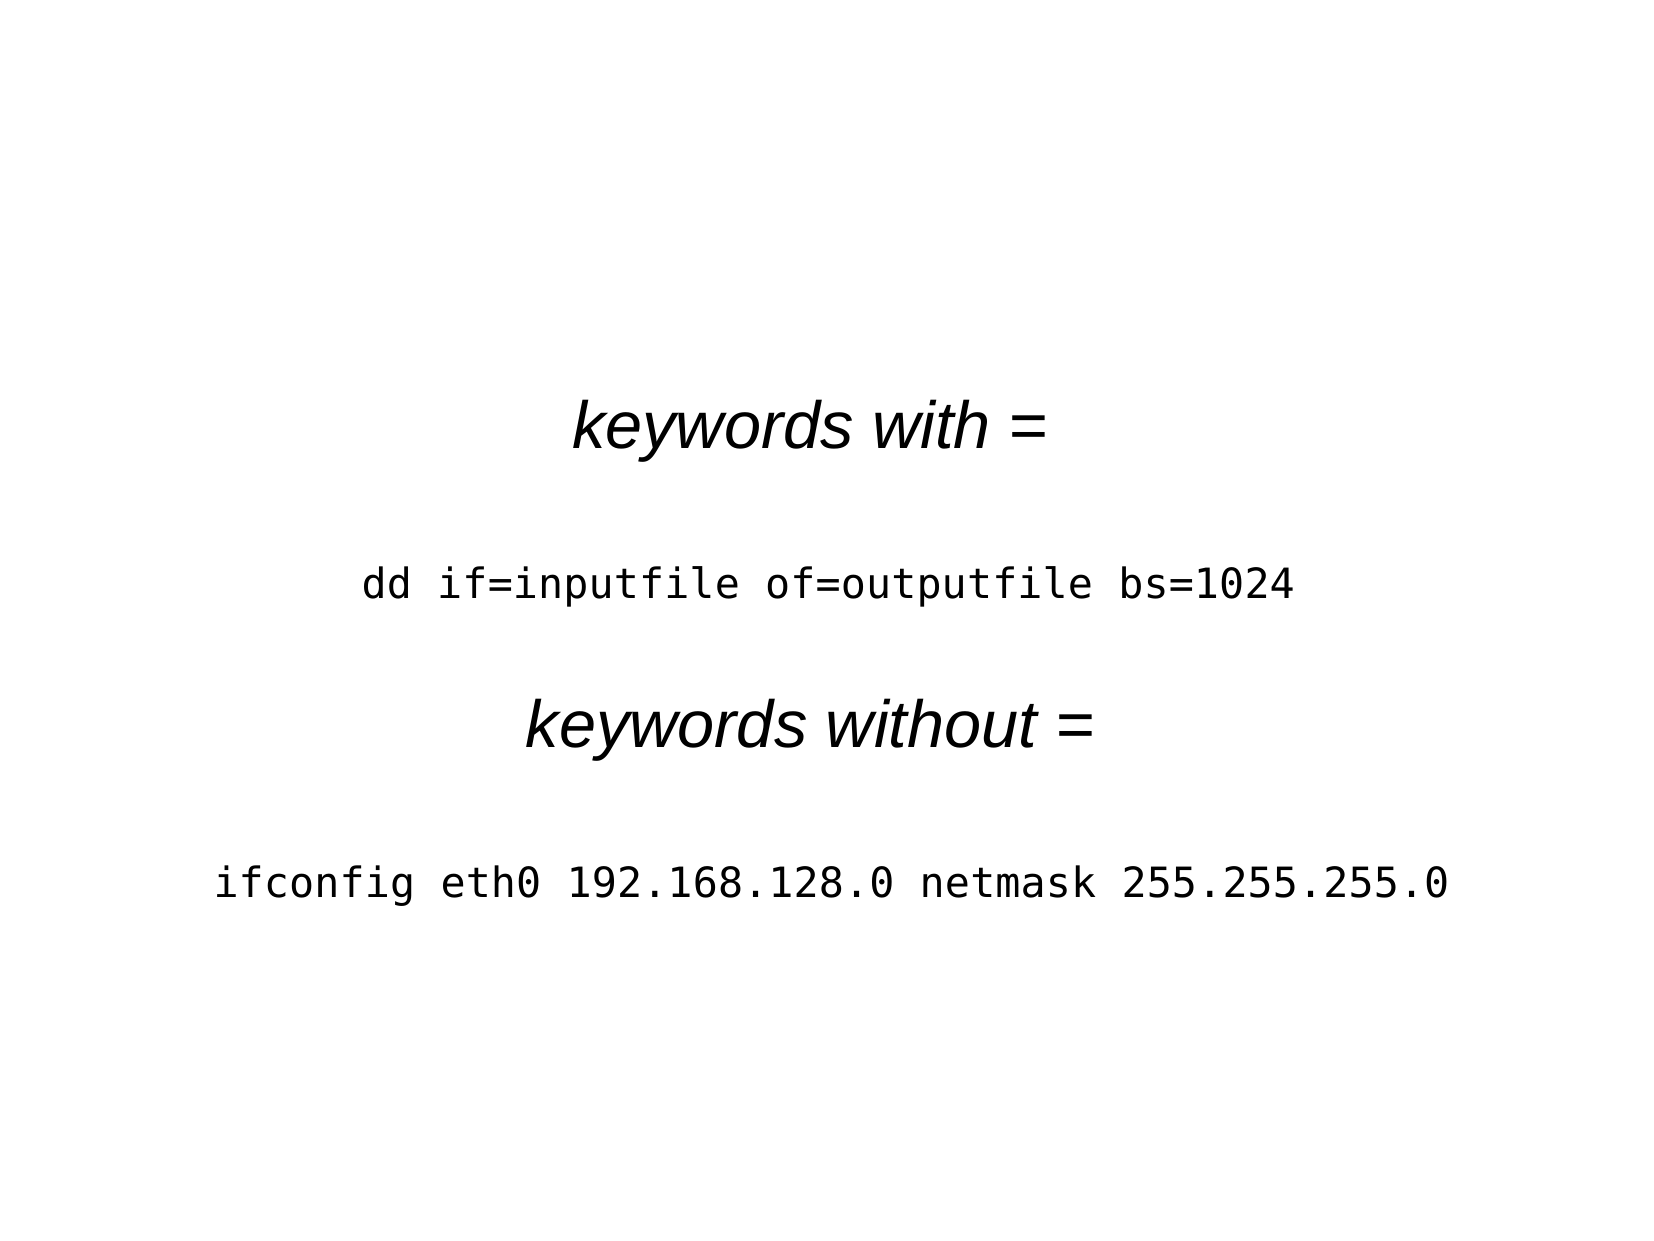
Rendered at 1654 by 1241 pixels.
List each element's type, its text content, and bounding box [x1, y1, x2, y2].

text_box keywords with = dd if=inputfile of=outputfile bs=1024 keywords without = ifconfig eth0 192.168.128.0 netmask 255.255.255.0 [82, 290, 1538, 1010]
